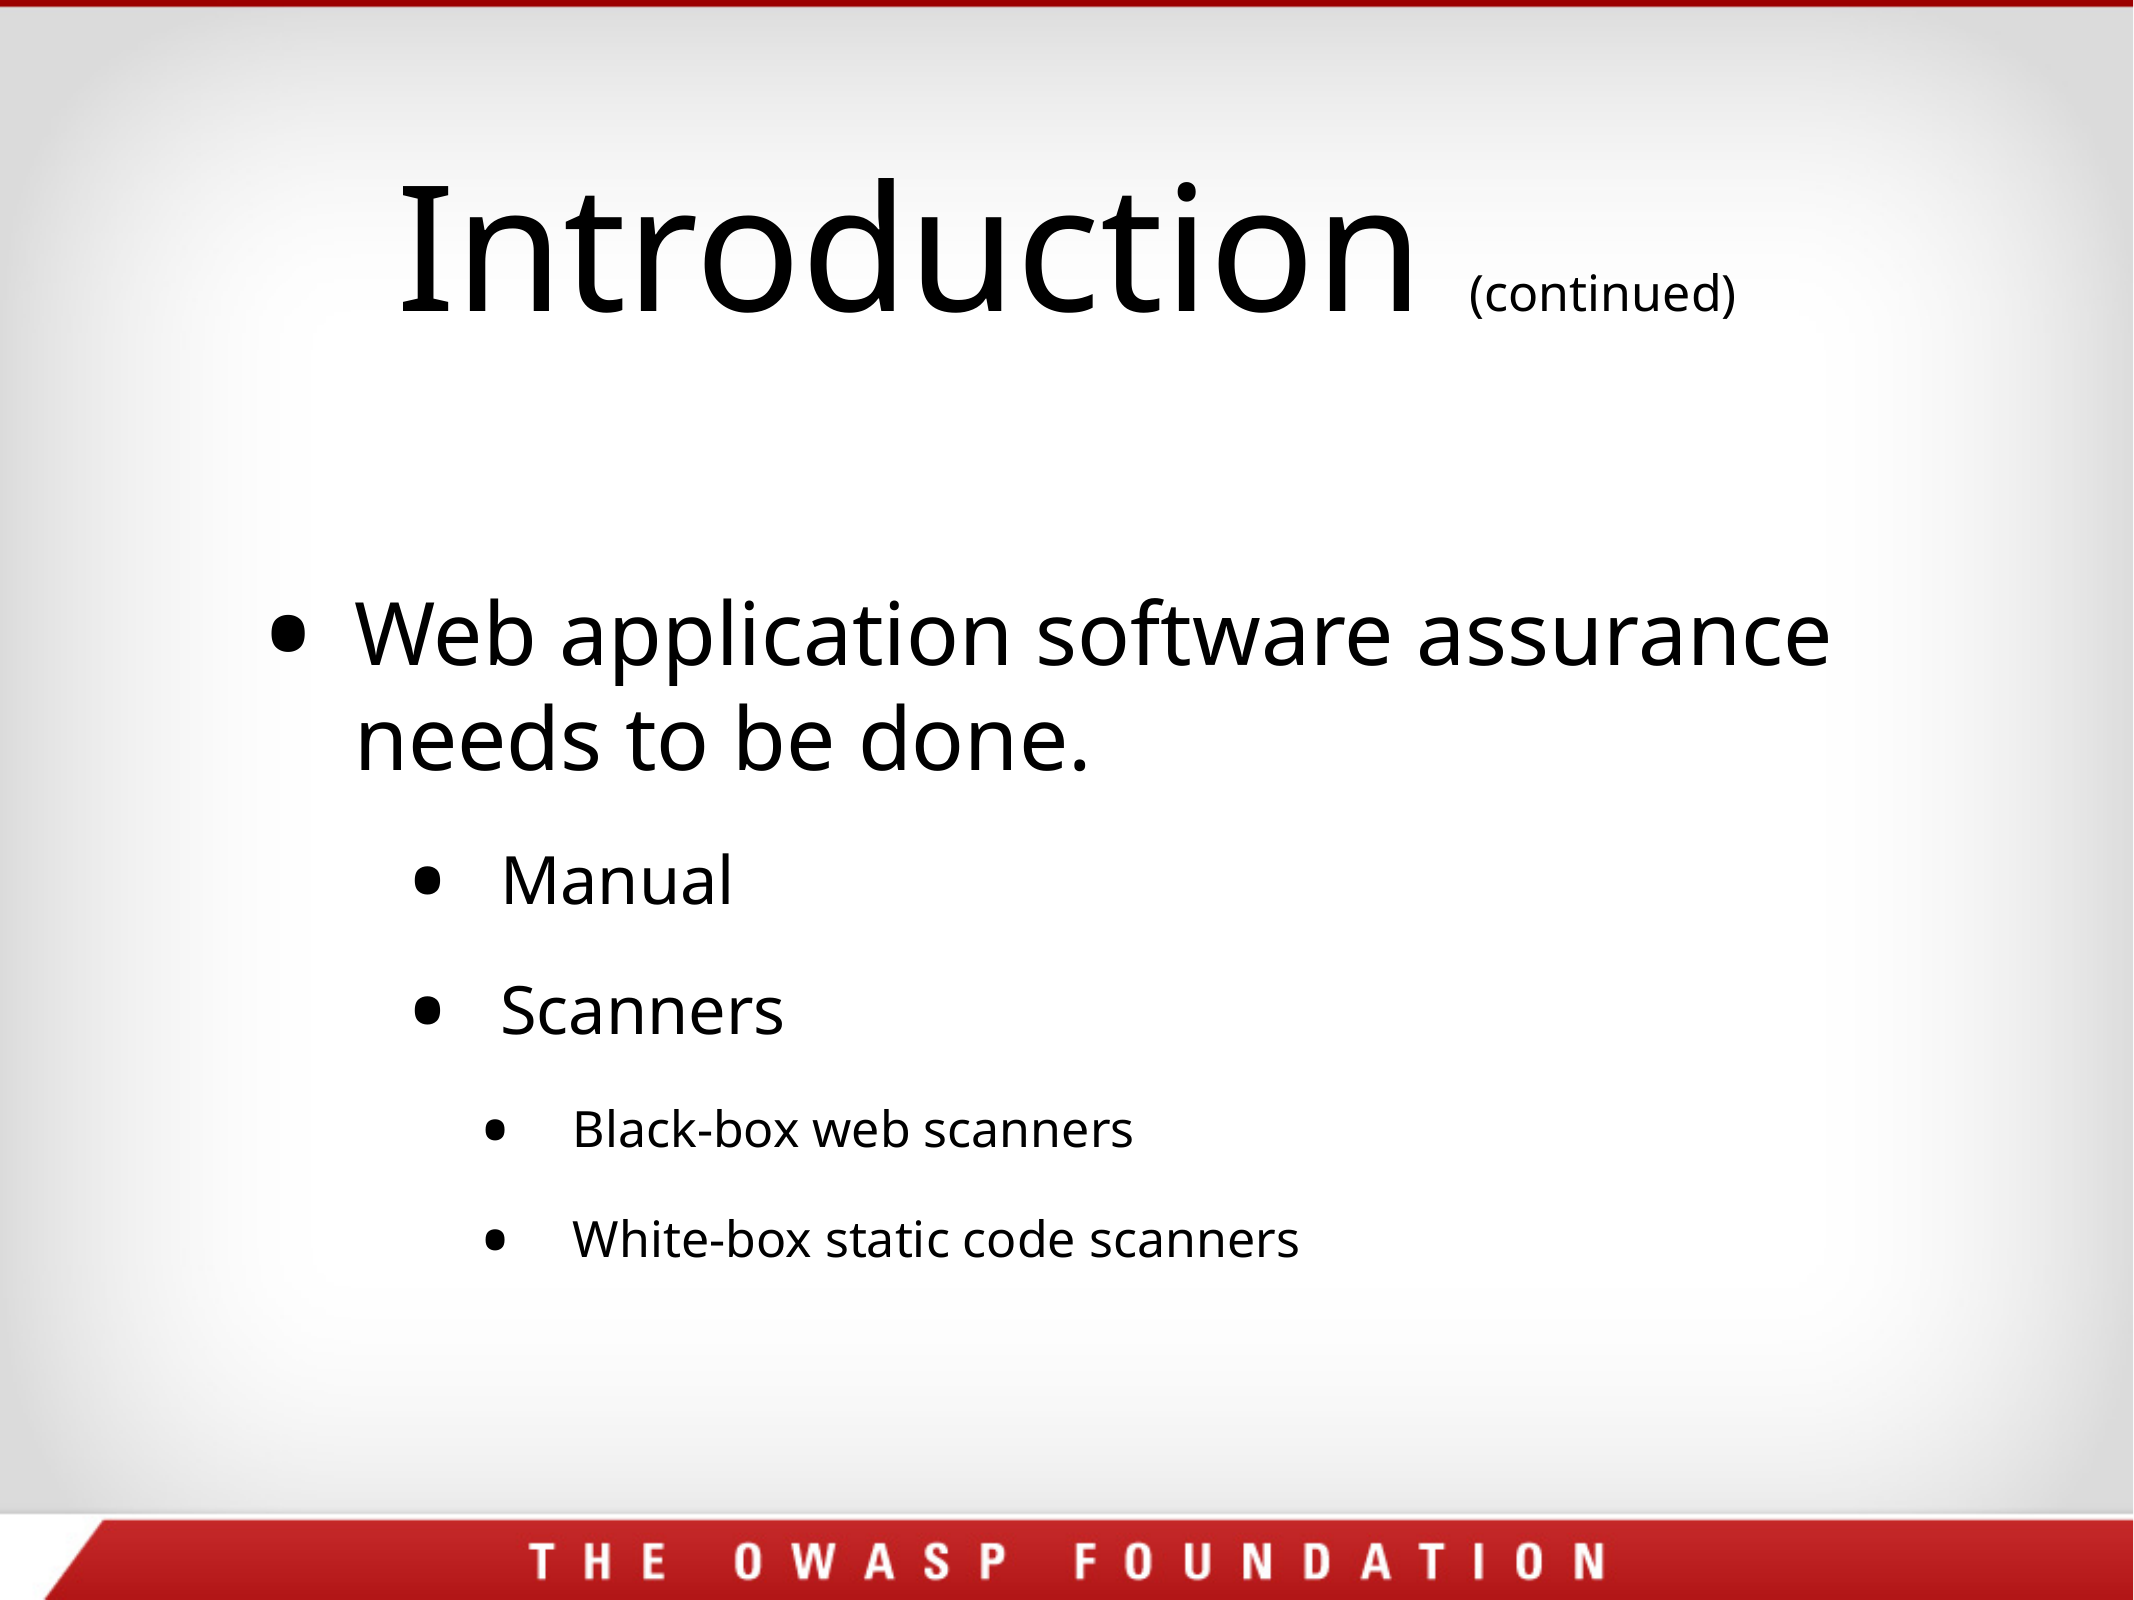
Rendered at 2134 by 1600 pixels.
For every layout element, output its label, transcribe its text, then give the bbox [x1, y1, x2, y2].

list Web application software assurance needs to be done. Manual Scanners Black-box web scanners White-box static code scanners [208, 454, 1925, 1392]
title Introduction (continued) [208, 22, 1925, 454]
picture [0, 0, 2134, 1600]
